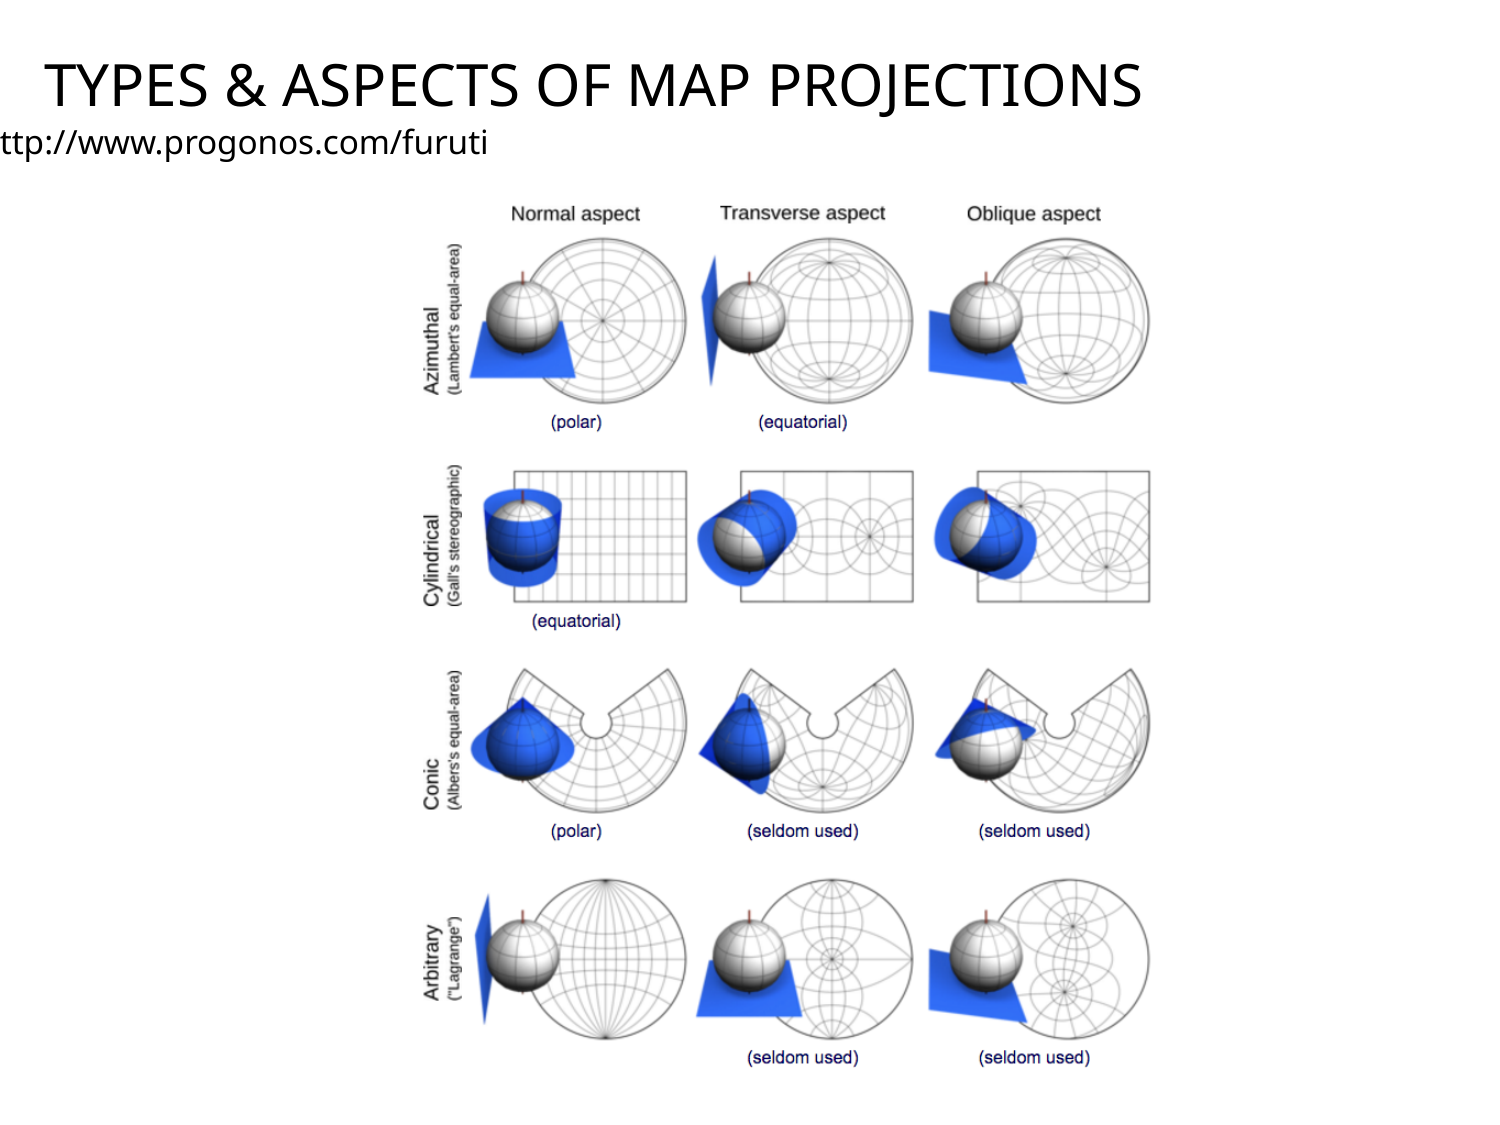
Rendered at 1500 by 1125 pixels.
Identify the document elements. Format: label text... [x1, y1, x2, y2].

text_box http://www.progonos.com/furuti [0, 113, 505, 169]
text_box TYPES & ASPECTS OF MAP PROJECTIONS [29, 0, 1317, 166]
picture [419, 196, 1157, 1069]
